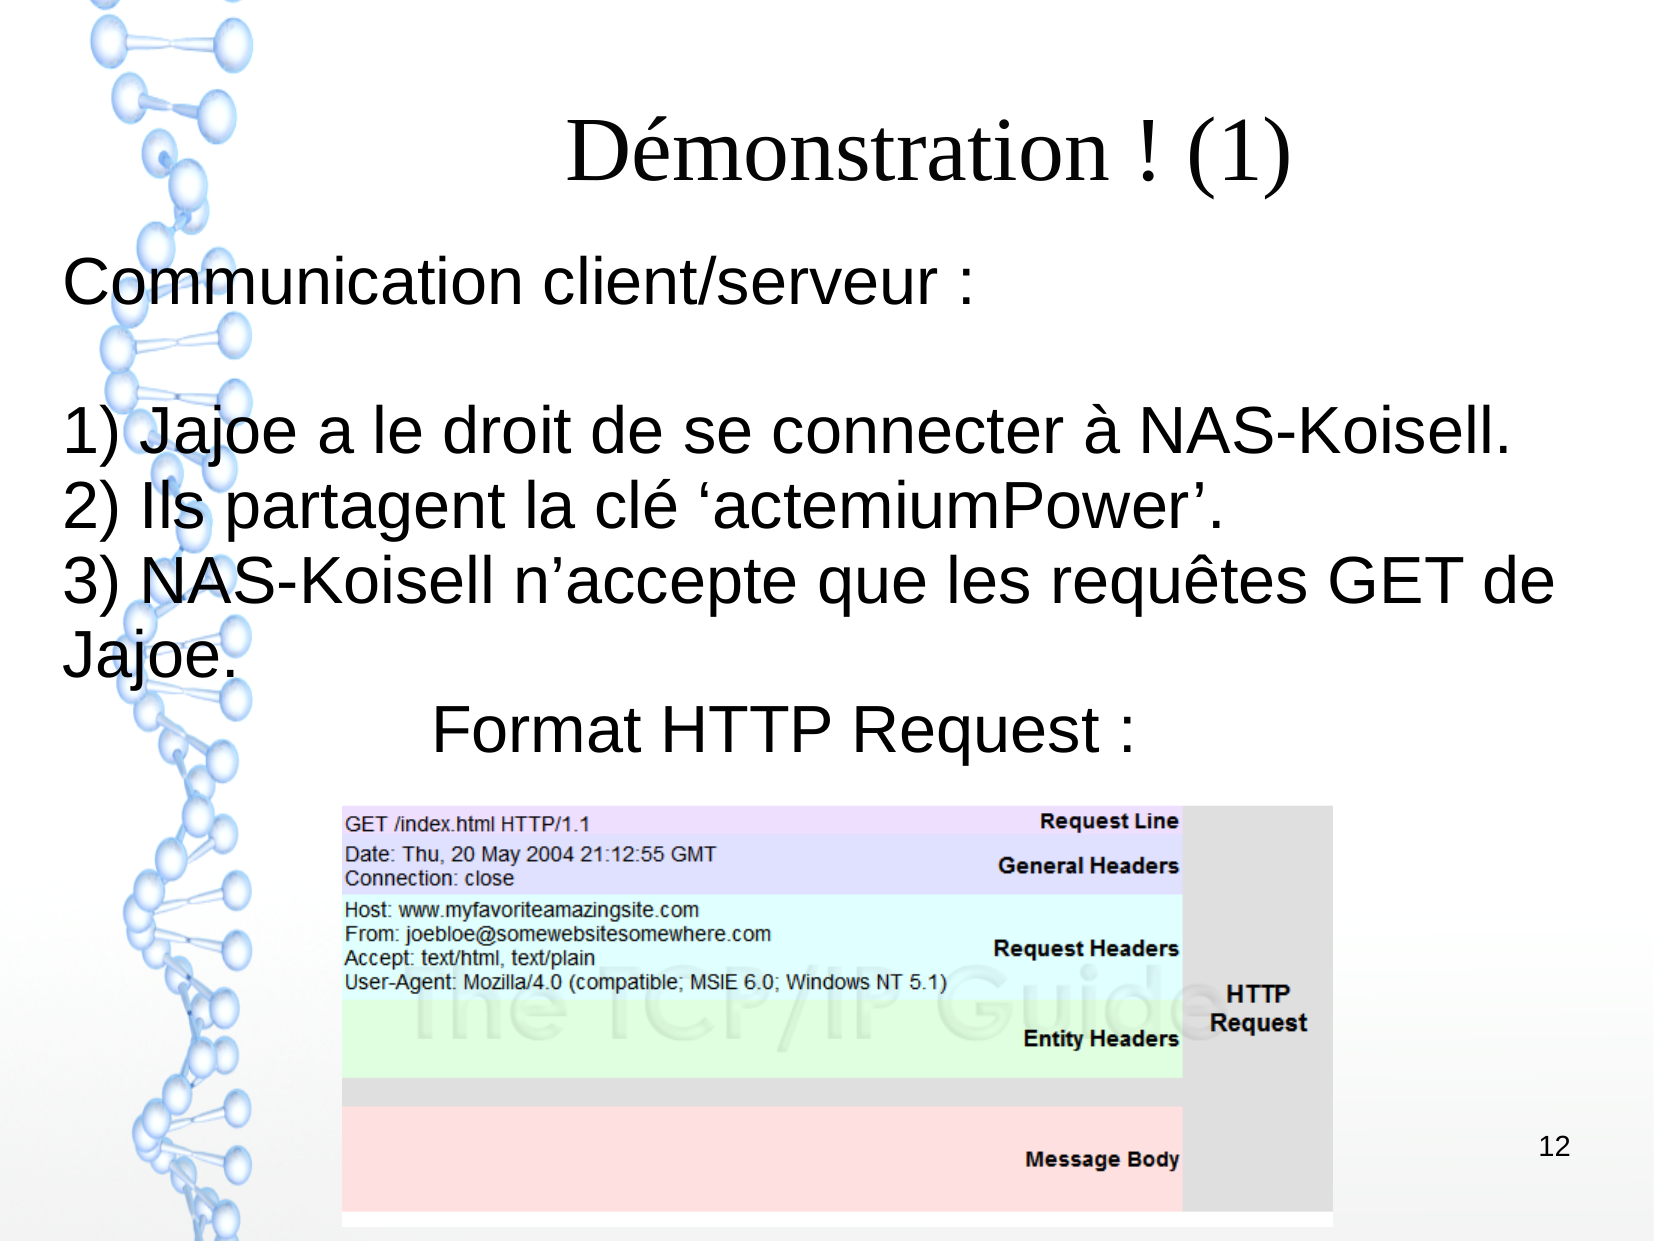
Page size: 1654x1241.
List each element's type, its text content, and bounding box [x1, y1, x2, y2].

picture [0, 0, 1654, 1241]
title Démonstration ! (1) [265, 47, 1595, 252]
text_box Communication client/serveur : 1) Jajoe a le droit de se connecter à NAS-Koisell. 2) Ils partagent la clé ‘actemiumPower’. 3) NAS-Koisell n’accepte que les requêtes GET de Jajoe. Format HTTP Request : [47, 236, 1577, 775]
